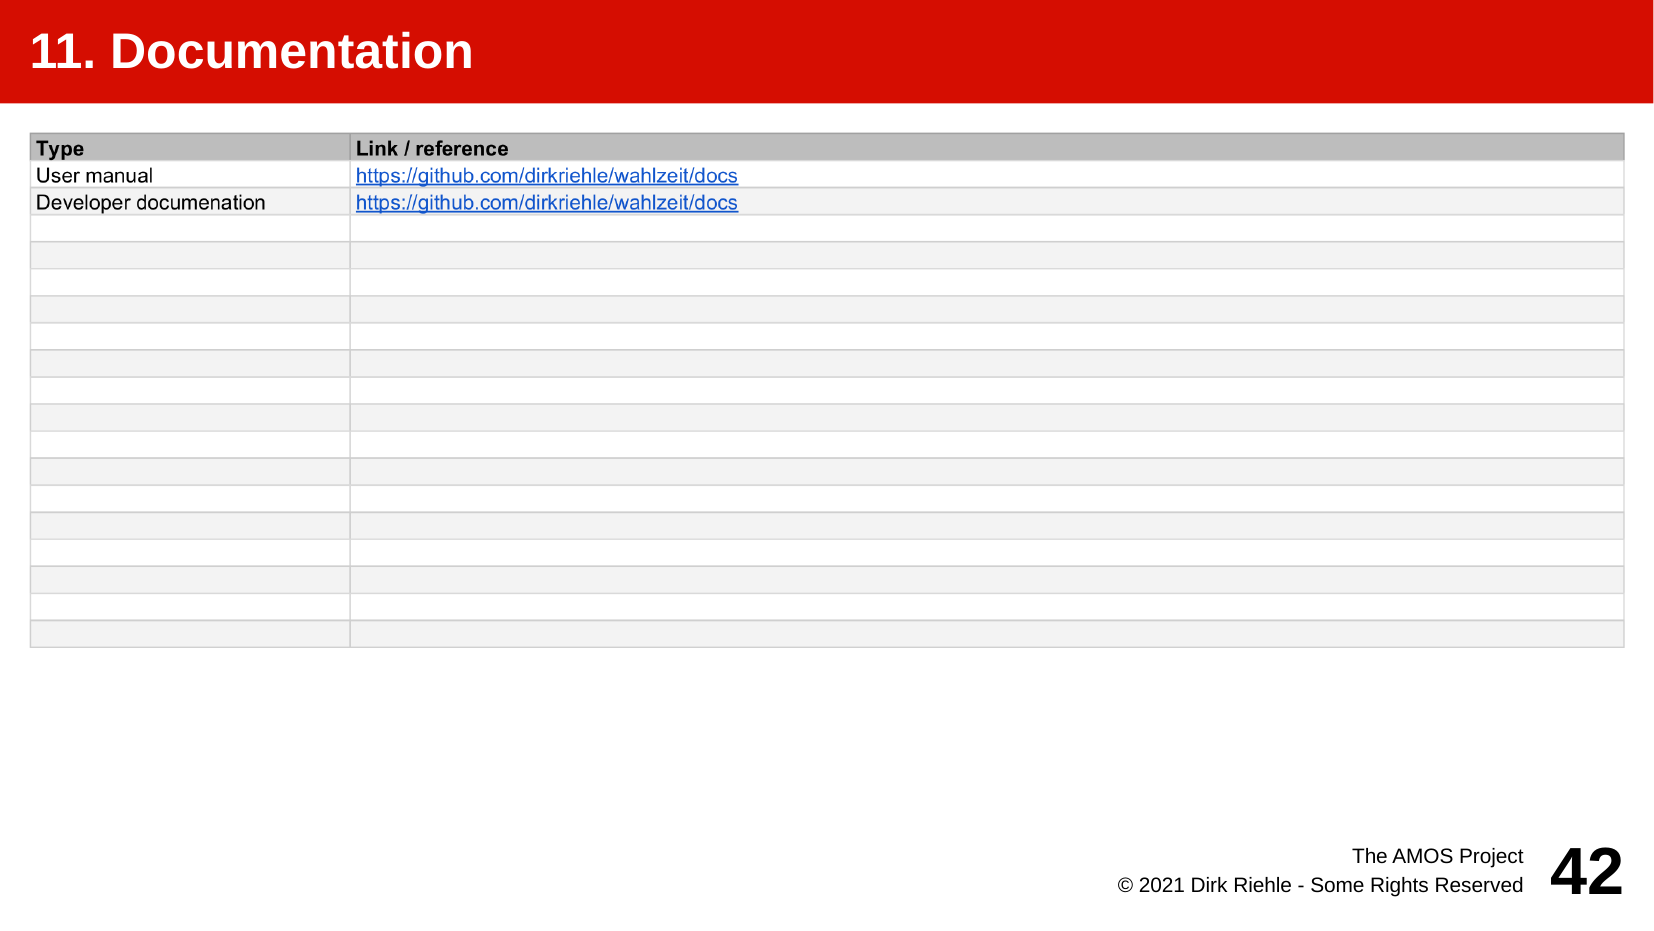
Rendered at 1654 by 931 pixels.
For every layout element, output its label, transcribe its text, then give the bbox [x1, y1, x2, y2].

title 11. Documentation [0, 0, 1654, 104]
picture [29, 132, 1625, 648]
